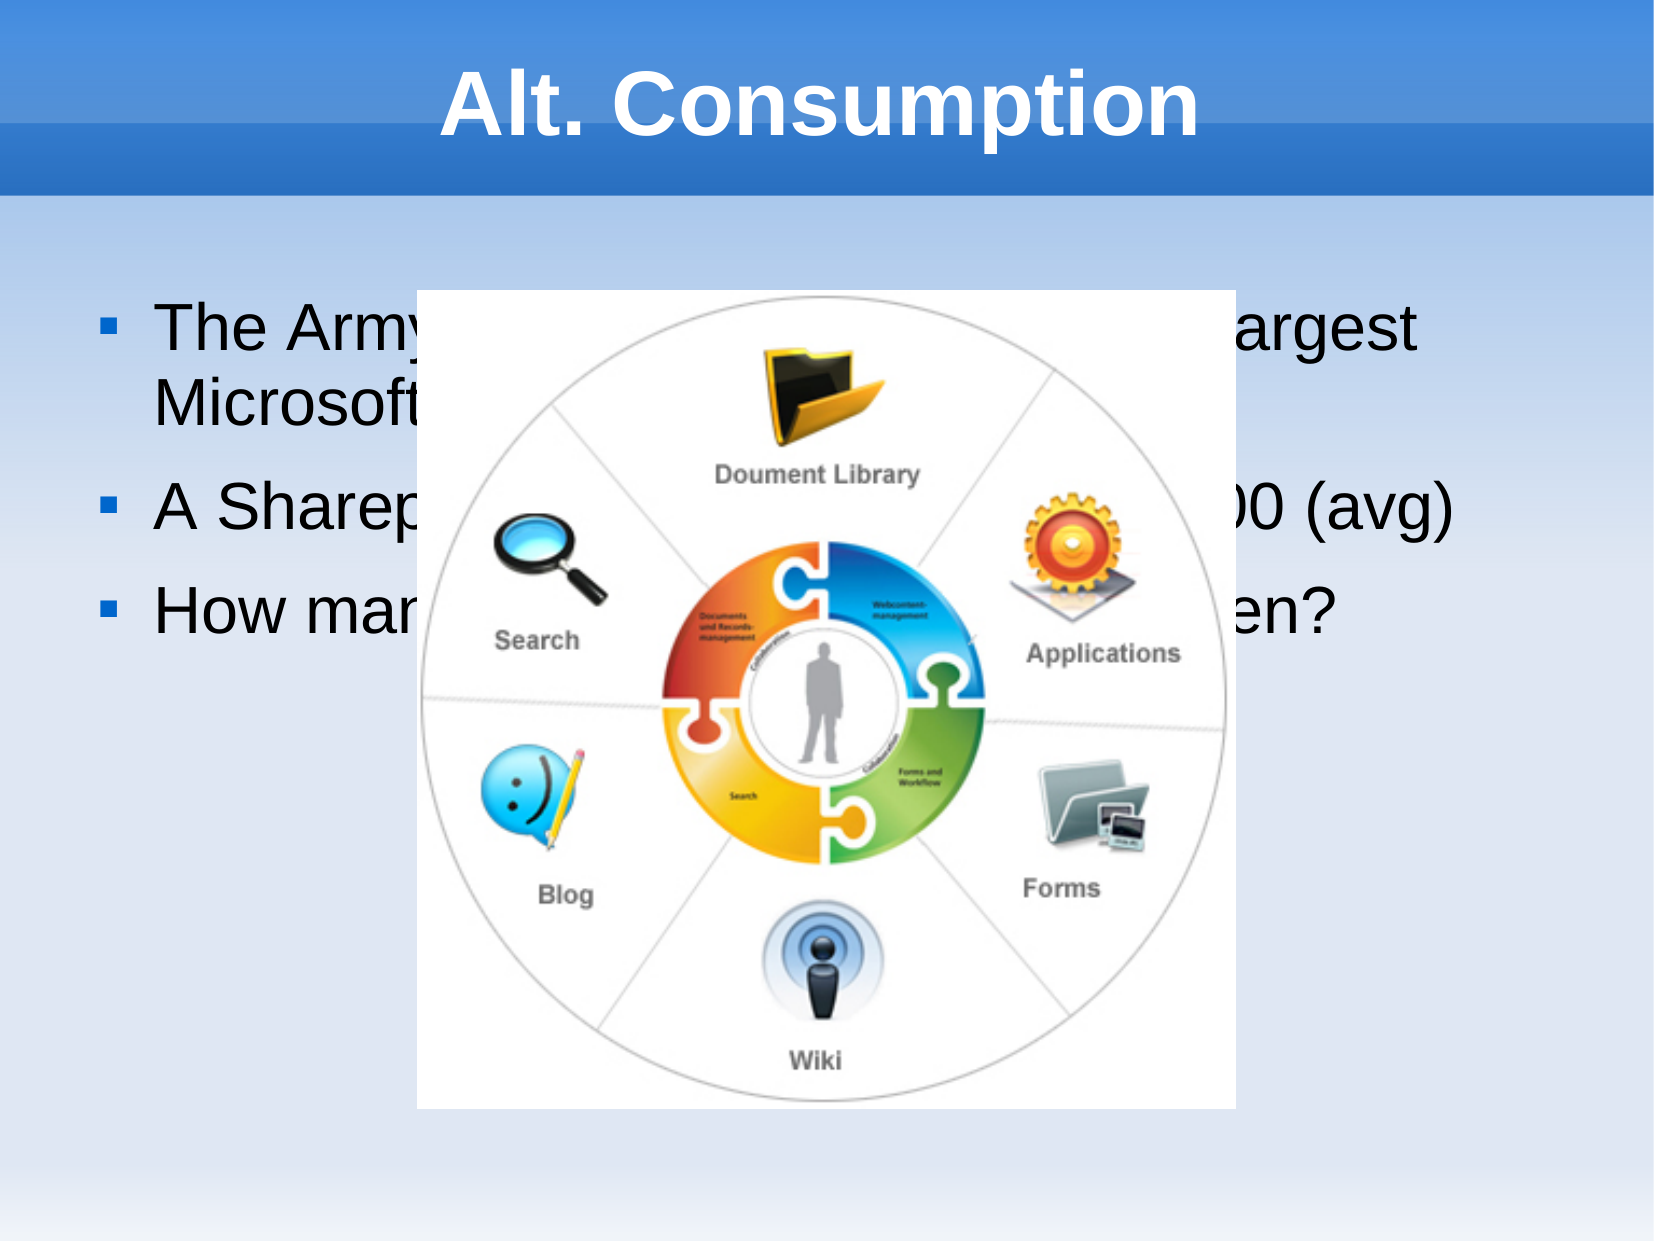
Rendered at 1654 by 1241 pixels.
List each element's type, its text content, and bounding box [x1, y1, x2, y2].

picture [0, 0, 1654, 1241]
title Alt. Consumption [76, 0, 1565, 208]
list The Army is likely to be (one of) the largest Microsoft Sharepoint install bases. A Sharepoint engineer costs $108,000 (avg) How many Sharepoint ”parts” are open? [1236, 290, 1572, 1109]
